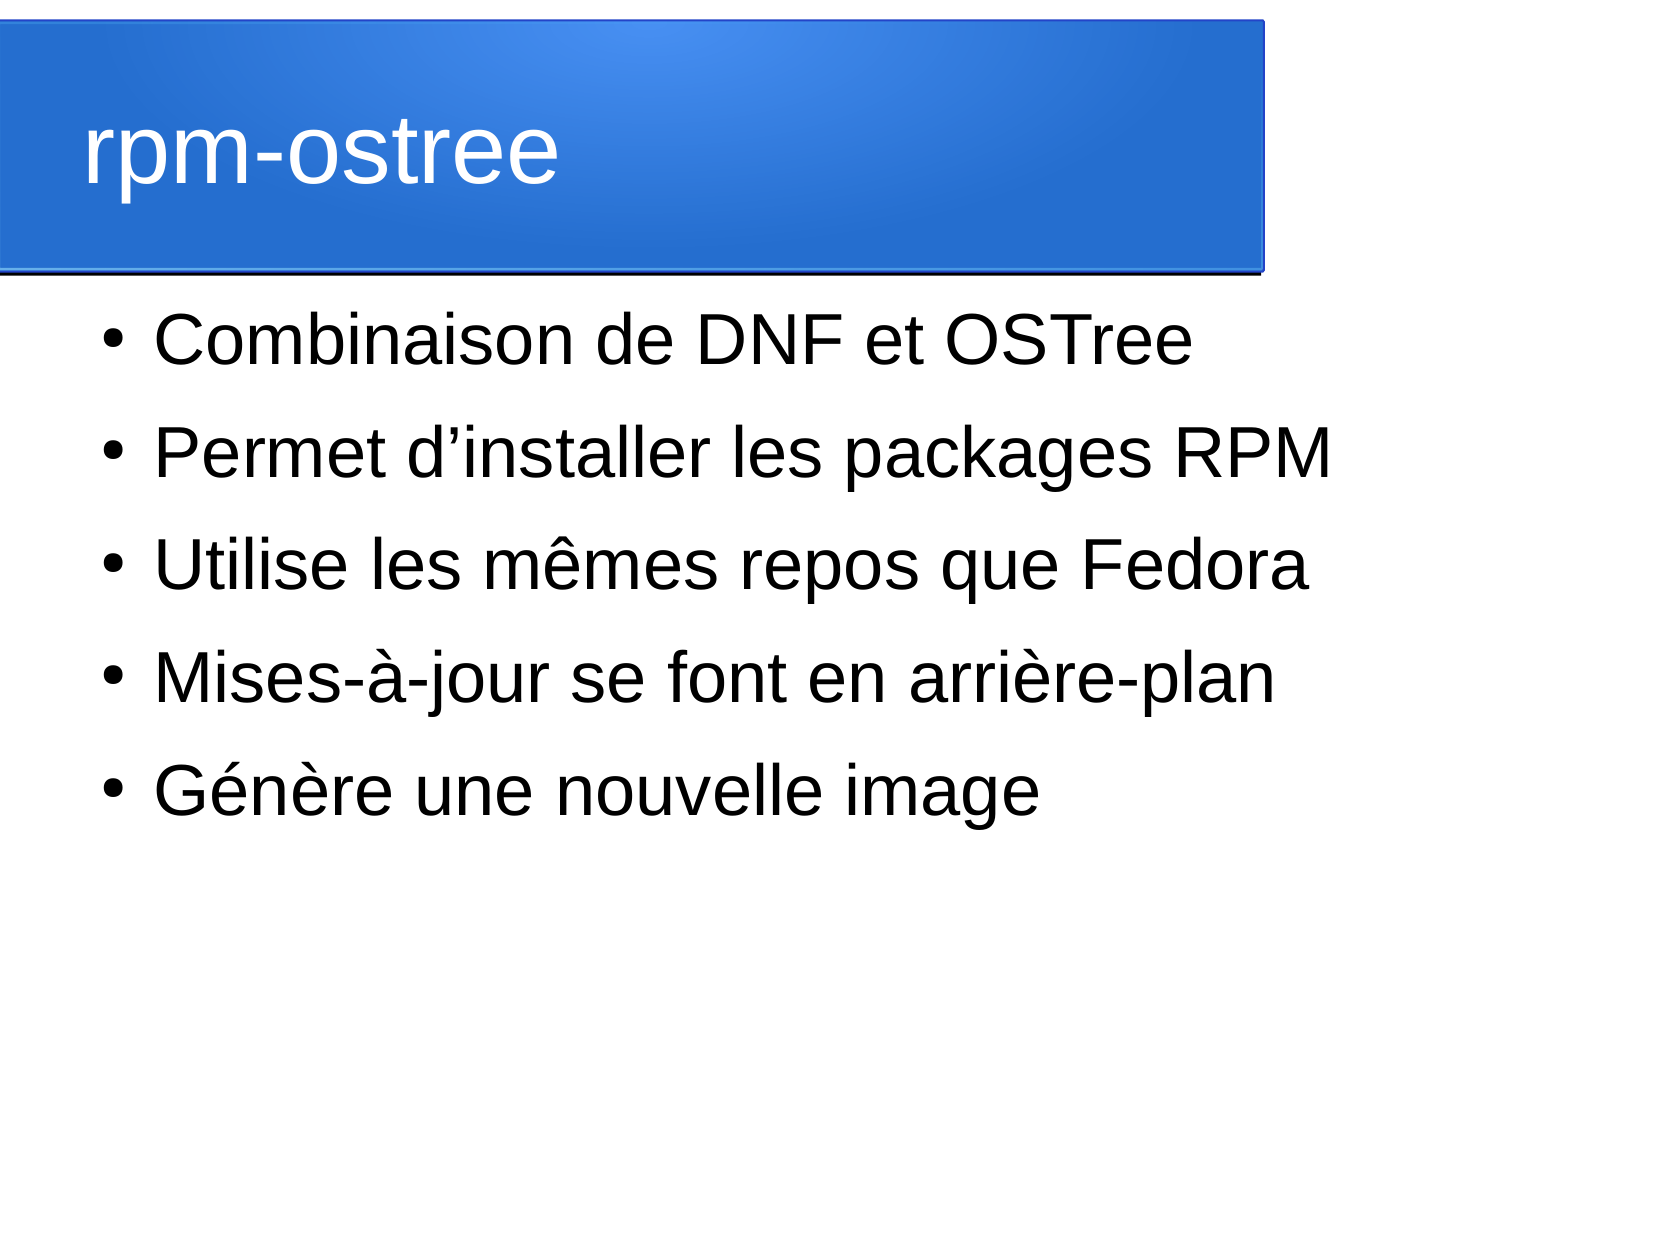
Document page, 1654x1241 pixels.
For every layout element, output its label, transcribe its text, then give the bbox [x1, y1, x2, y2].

list Combinaison de DNF et OSTree Permet d’installer les packages RPM Utilise les mêmes repos que Fedora Mises-à-jour se font en arrière-plan Génère une nouvelle image [82, 299, 1571, 1019]
title rpm-ostree [82, 47, 1235, 252]
